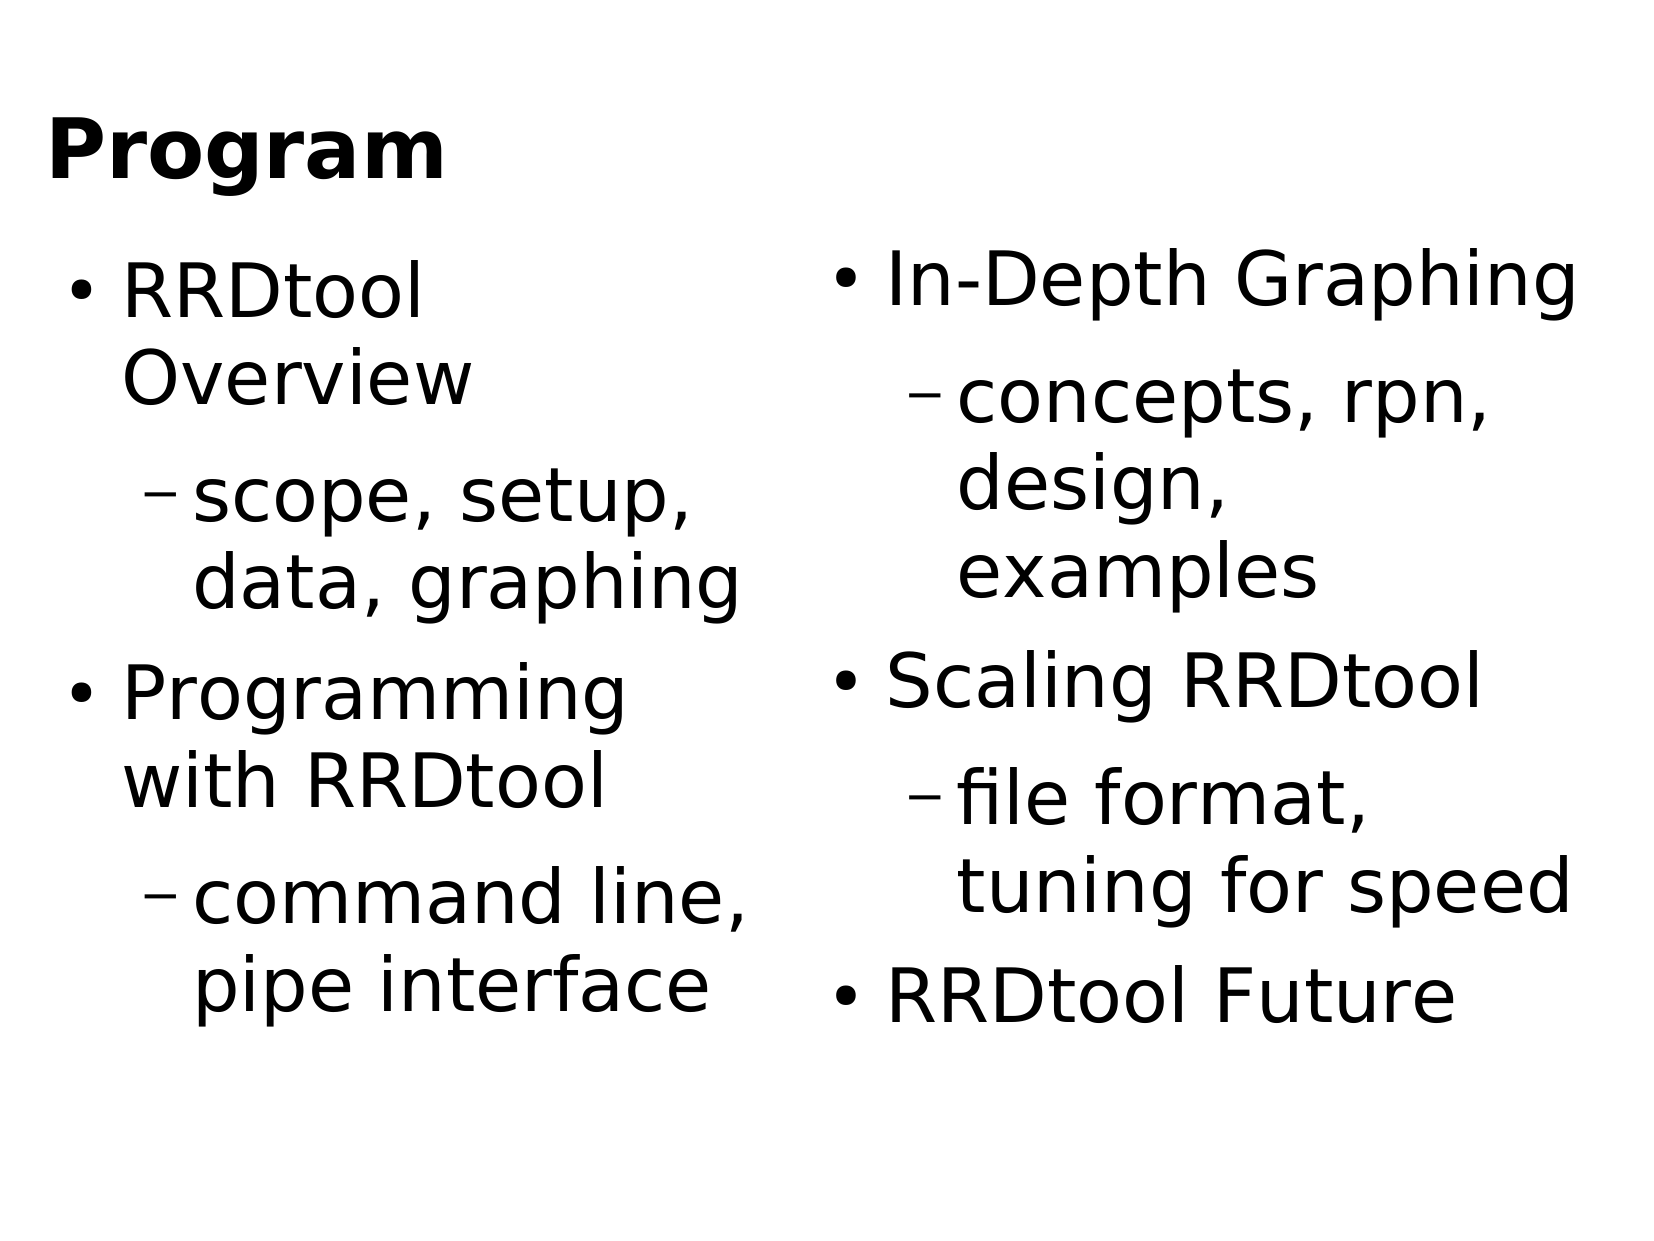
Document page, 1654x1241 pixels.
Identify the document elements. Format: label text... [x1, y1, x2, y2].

title Program [45, 75, 1583, 225]
list RRDtool Overview scope, setup, data, graphing Programming with RRDtool command line, pipe interface [50, 248, 768, 1111]
list In-Depth Graphing concepts, rpn, design, examples Scaling RRDtool file format, tuning for speed RRDtool Future [814, 236, 1583, 1085]
